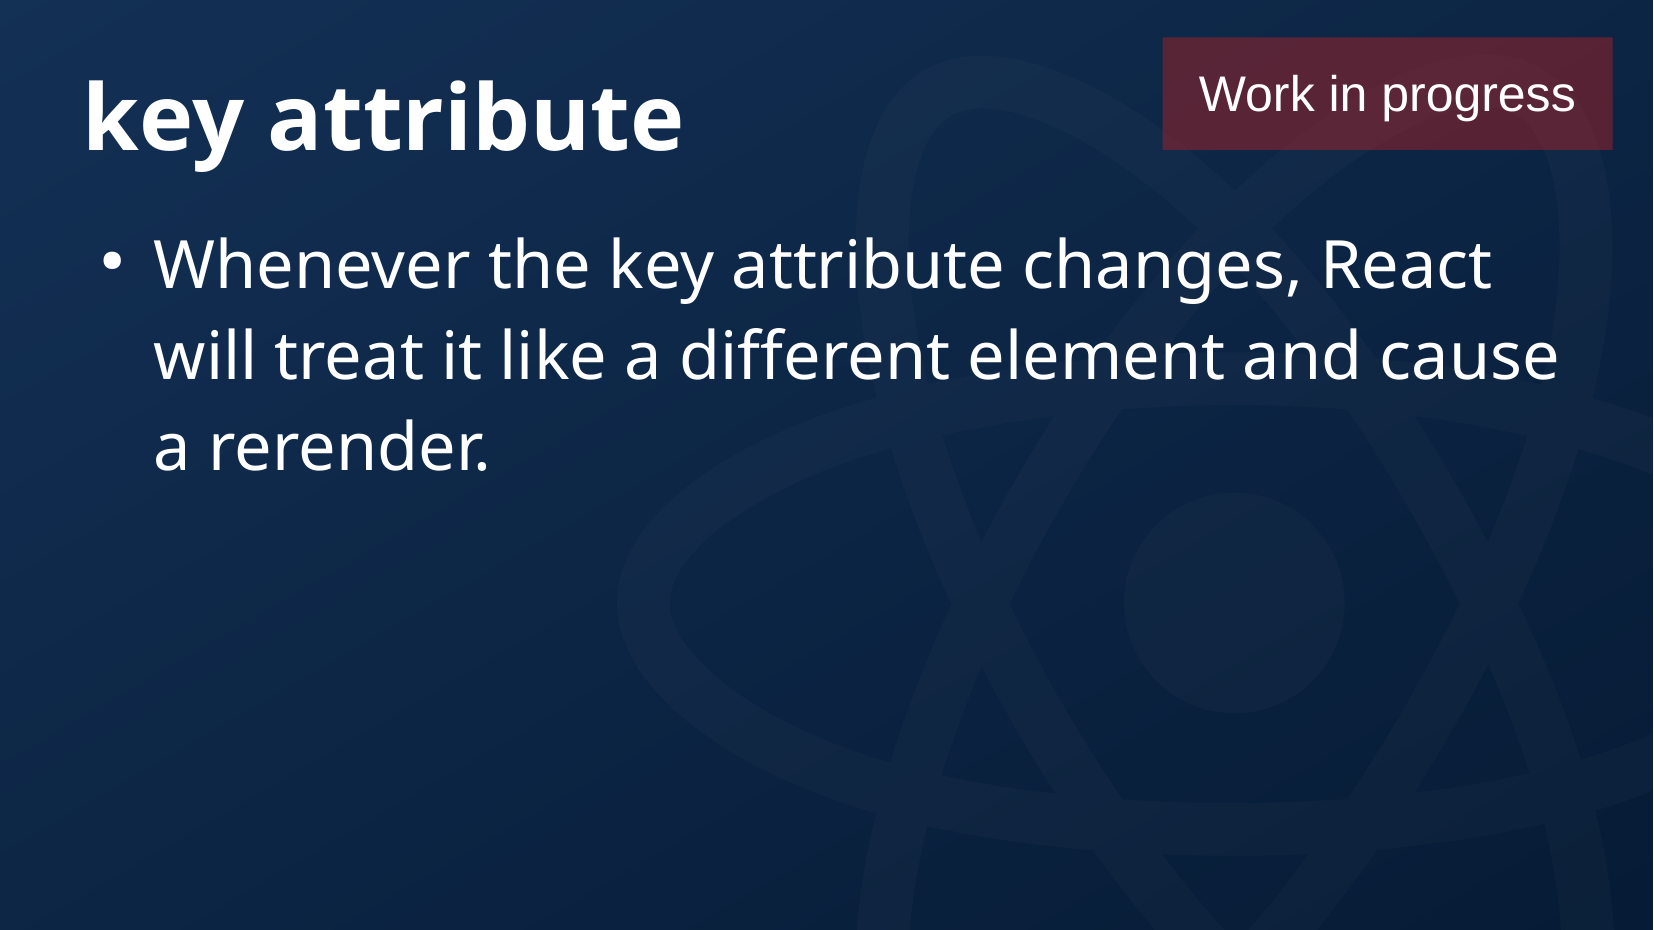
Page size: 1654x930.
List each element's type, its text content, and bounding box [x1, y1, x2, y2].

title key attribute [82, 37, 1571, 193]
text_box Work in progress [1162, 37, 1613, 150]
list Whenever the key attribute changes, React will treat it like a different element and cause a rerender. [82, 217, 1571, 757]
